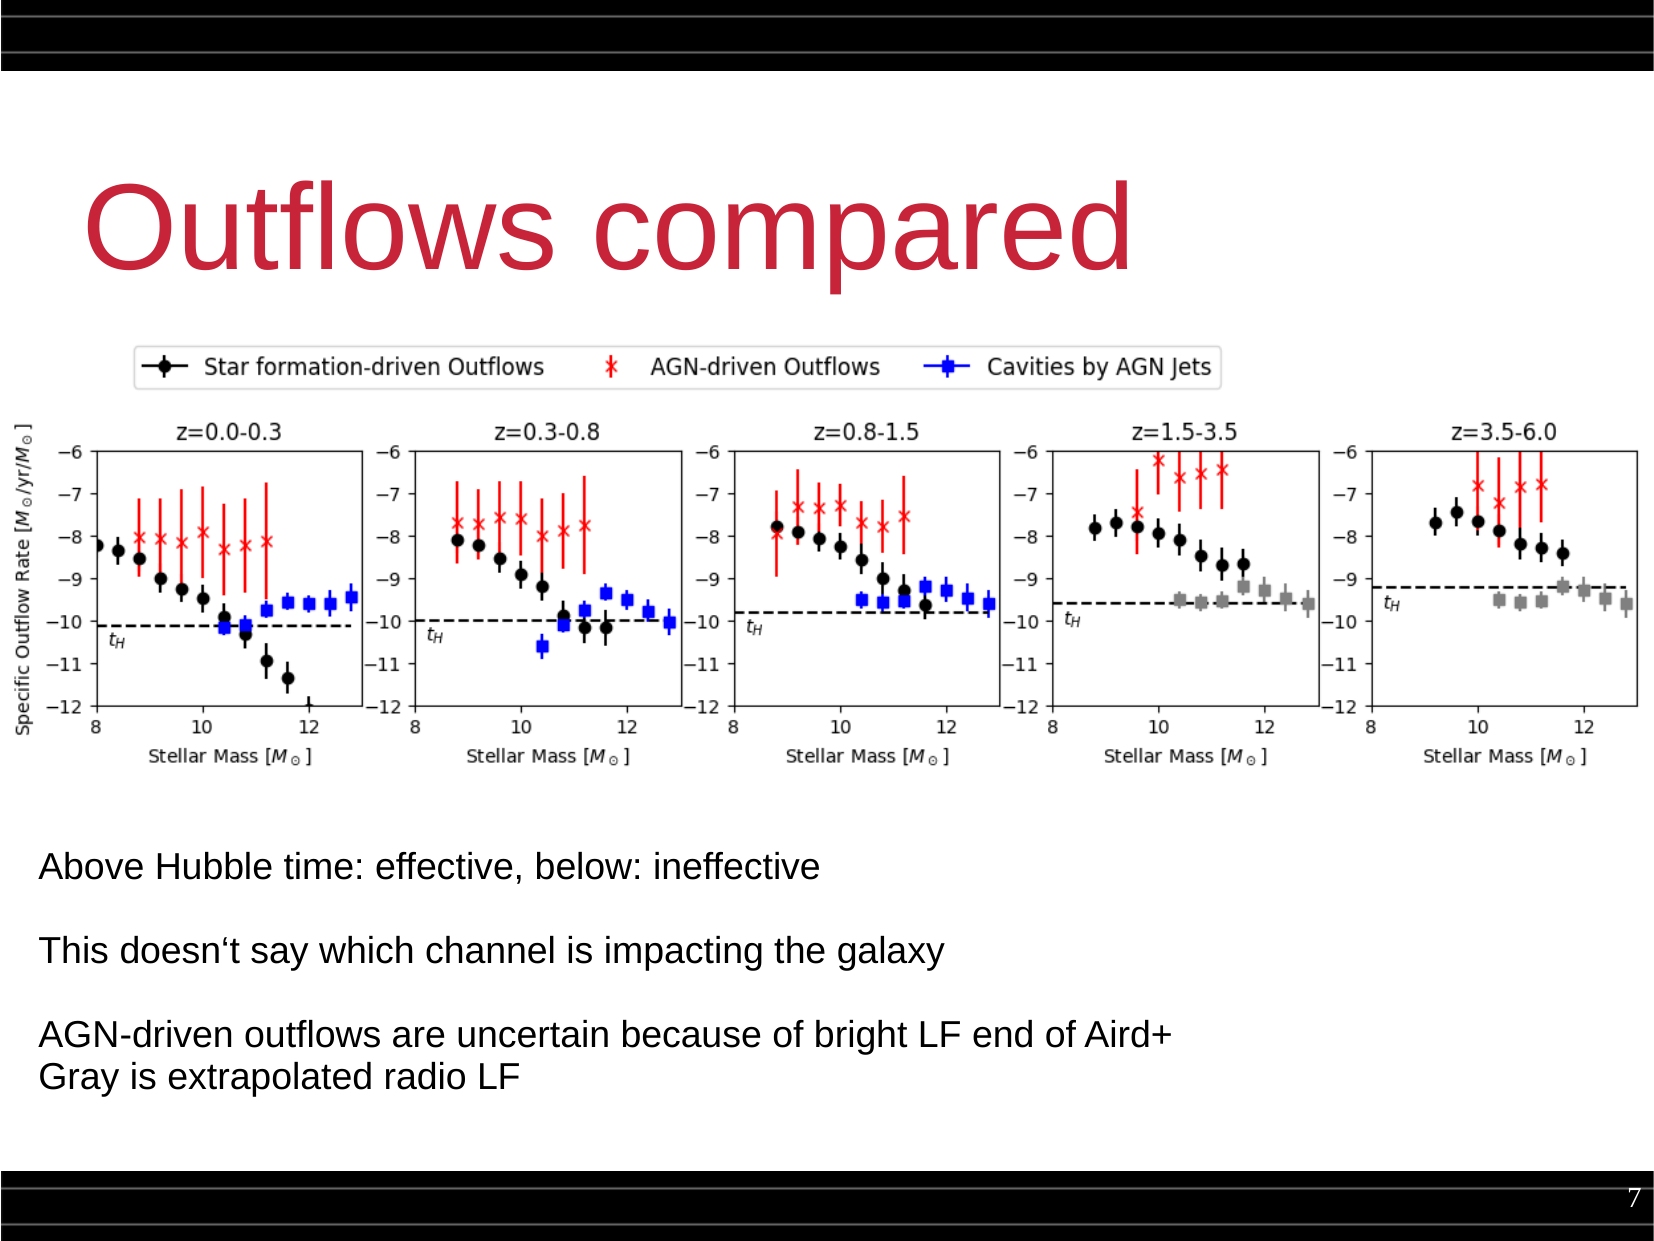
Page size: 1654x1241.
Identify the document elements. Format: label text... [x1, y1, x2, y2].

picture [1, 0, 1654, 71]
picture [0, 334, 1654, 780]
title Outflows compared [82, 123, 1571, 331]
picture [1, 1171, 1654, 1241]
text_box Above Hubble time: effective, below: ineffective This doesn‘t say which channel is impacting the galaxy AGN-driven outflows are uncertain because of bright LF end of Aird+ Gray is extrapolated radio LF [23, 838, 1418, 1106]
